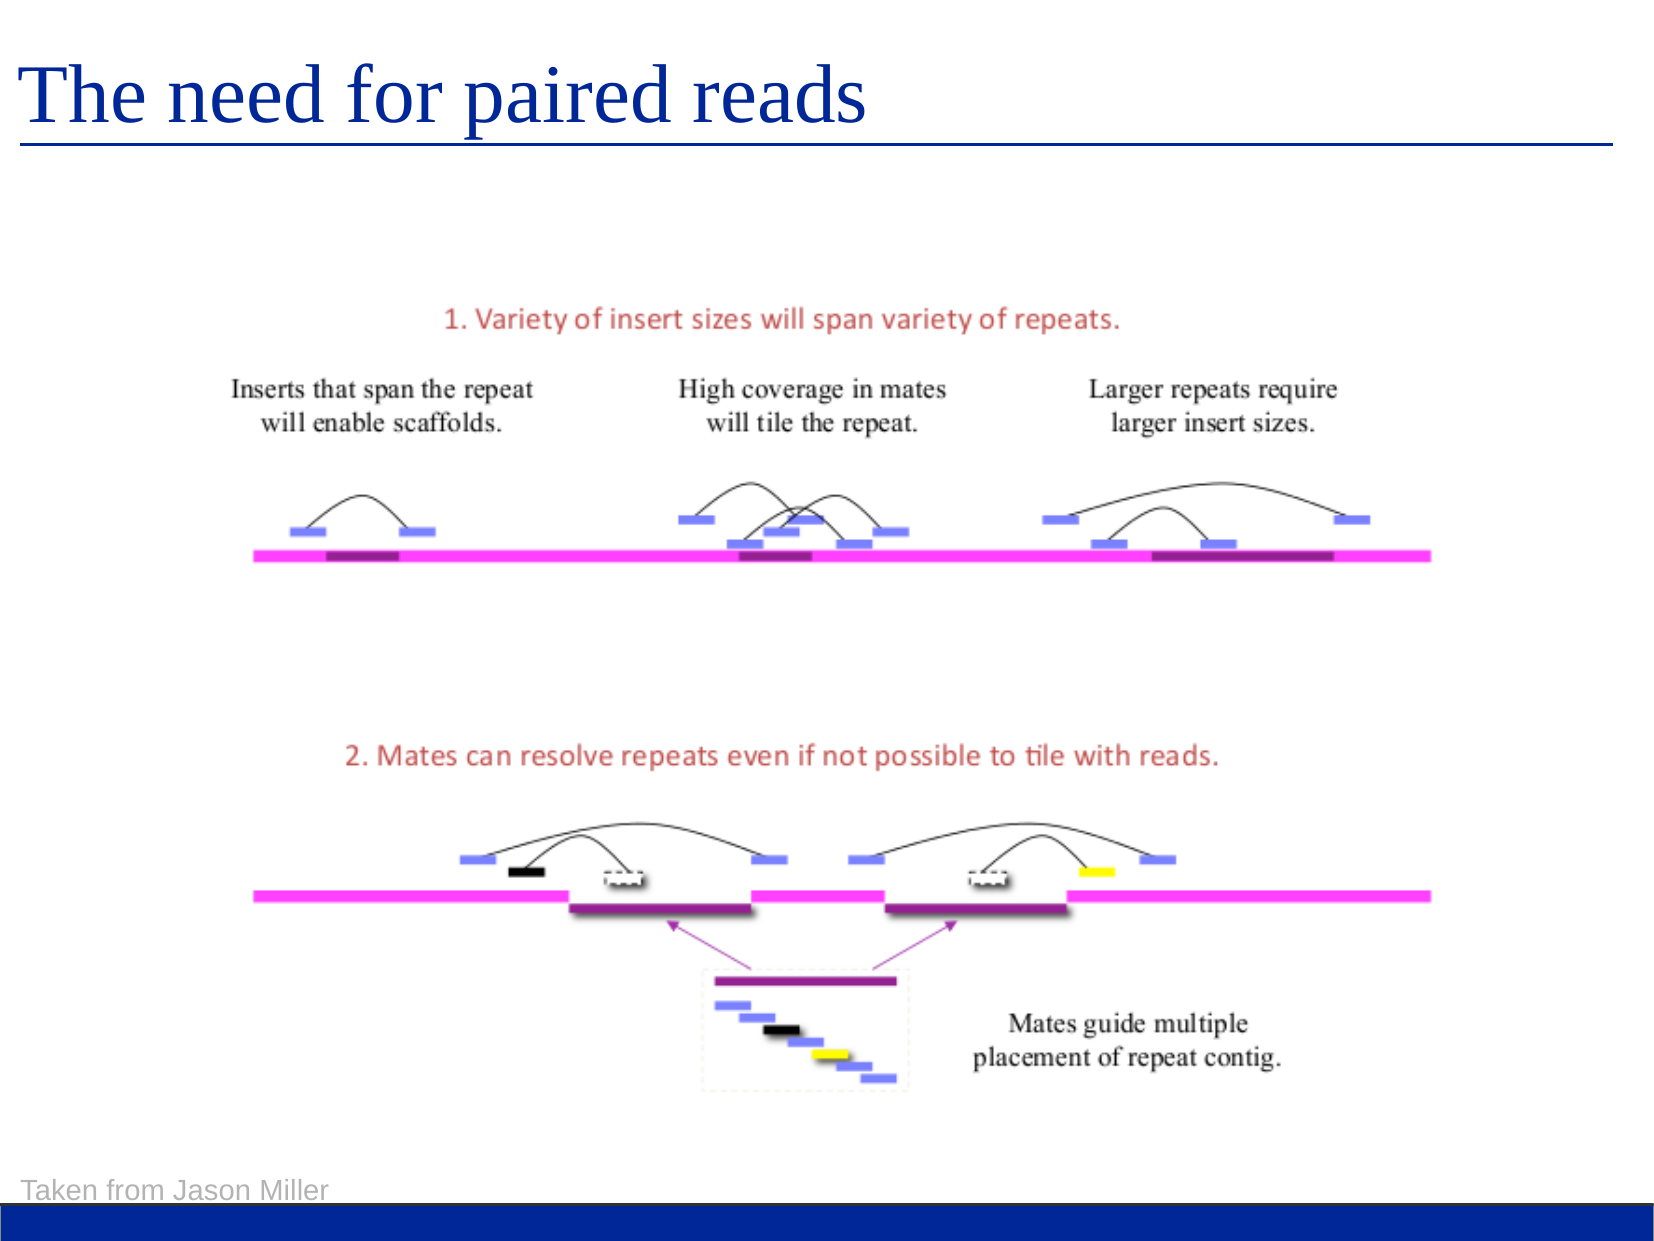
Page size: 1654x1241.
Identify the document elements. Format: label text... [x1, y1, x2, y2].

picture [179, 240, 1475, 1111]
title The need for paired reads [17, 0, 1589, 198]
text_box Taken from Jason Miller [5, 1166, 402, 1214]
